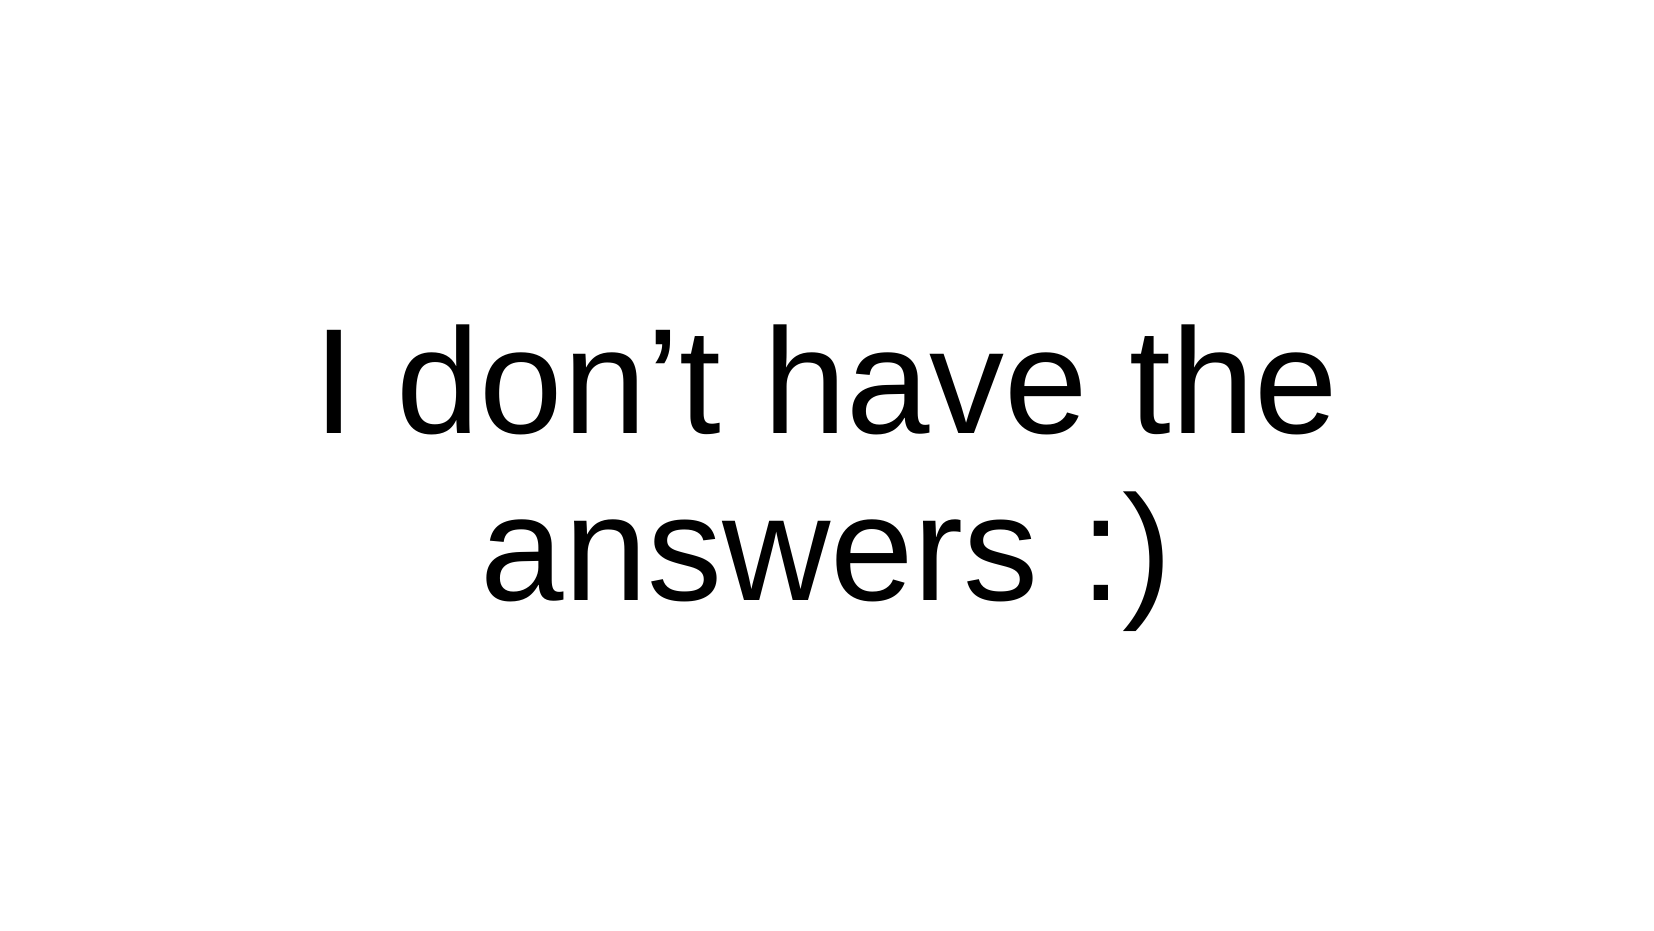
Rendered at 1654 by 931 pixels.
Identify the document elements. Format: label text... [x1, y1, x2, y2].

title I don’t have the answers :) [73, 41, 1581, 890]
